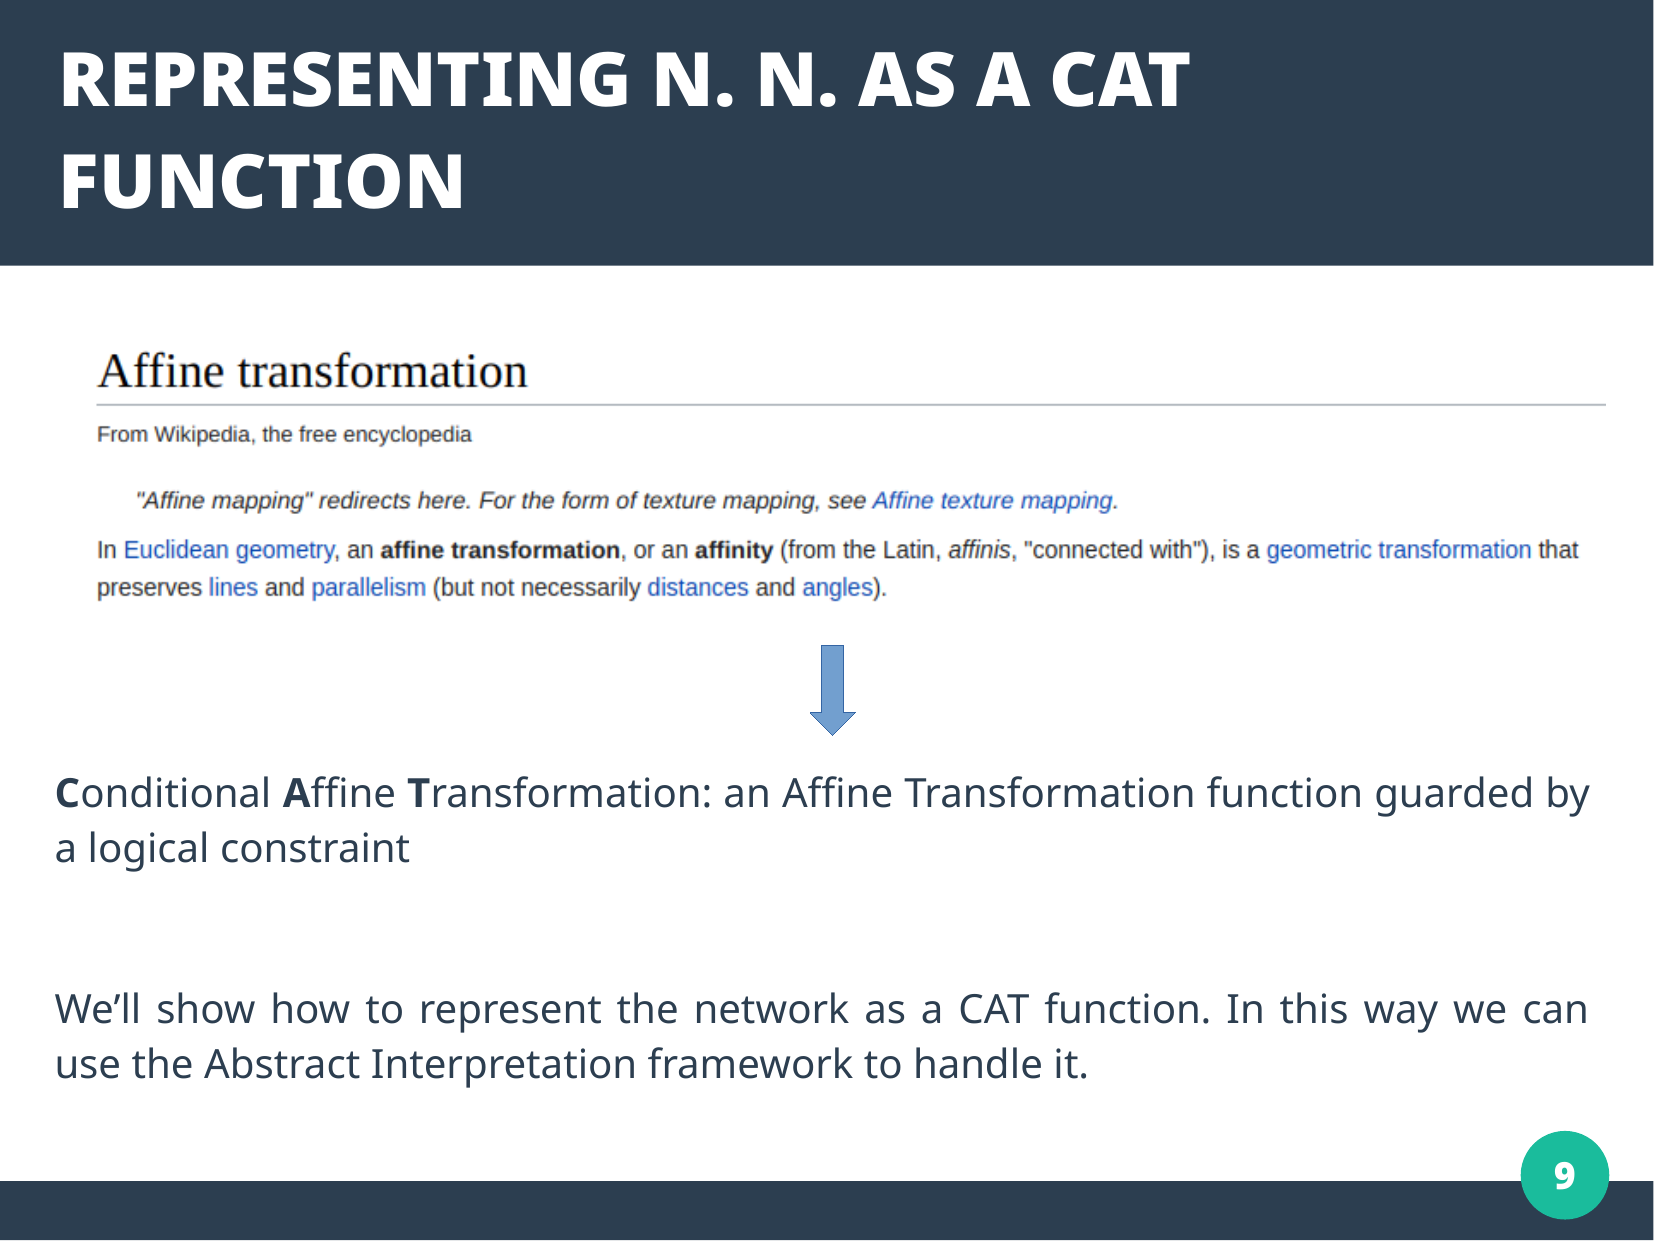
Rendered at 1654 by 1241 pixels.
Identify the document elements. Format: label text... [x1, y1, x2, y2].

picture [78, 341, 1606, 616]
title REPRESENTING N. N. AS A CAT FUNCTION [59, 49, 1595, 207]
text_box [810, 645, 856, 736]
list Conditional Affine Transformation: an Affine Transformation function guarded by a logical constraint We’ll show how to represent the network as a CAT function. In this way we can use the Abstract Interpretation framework to handle it. [54, 270, 1591, 1097]
